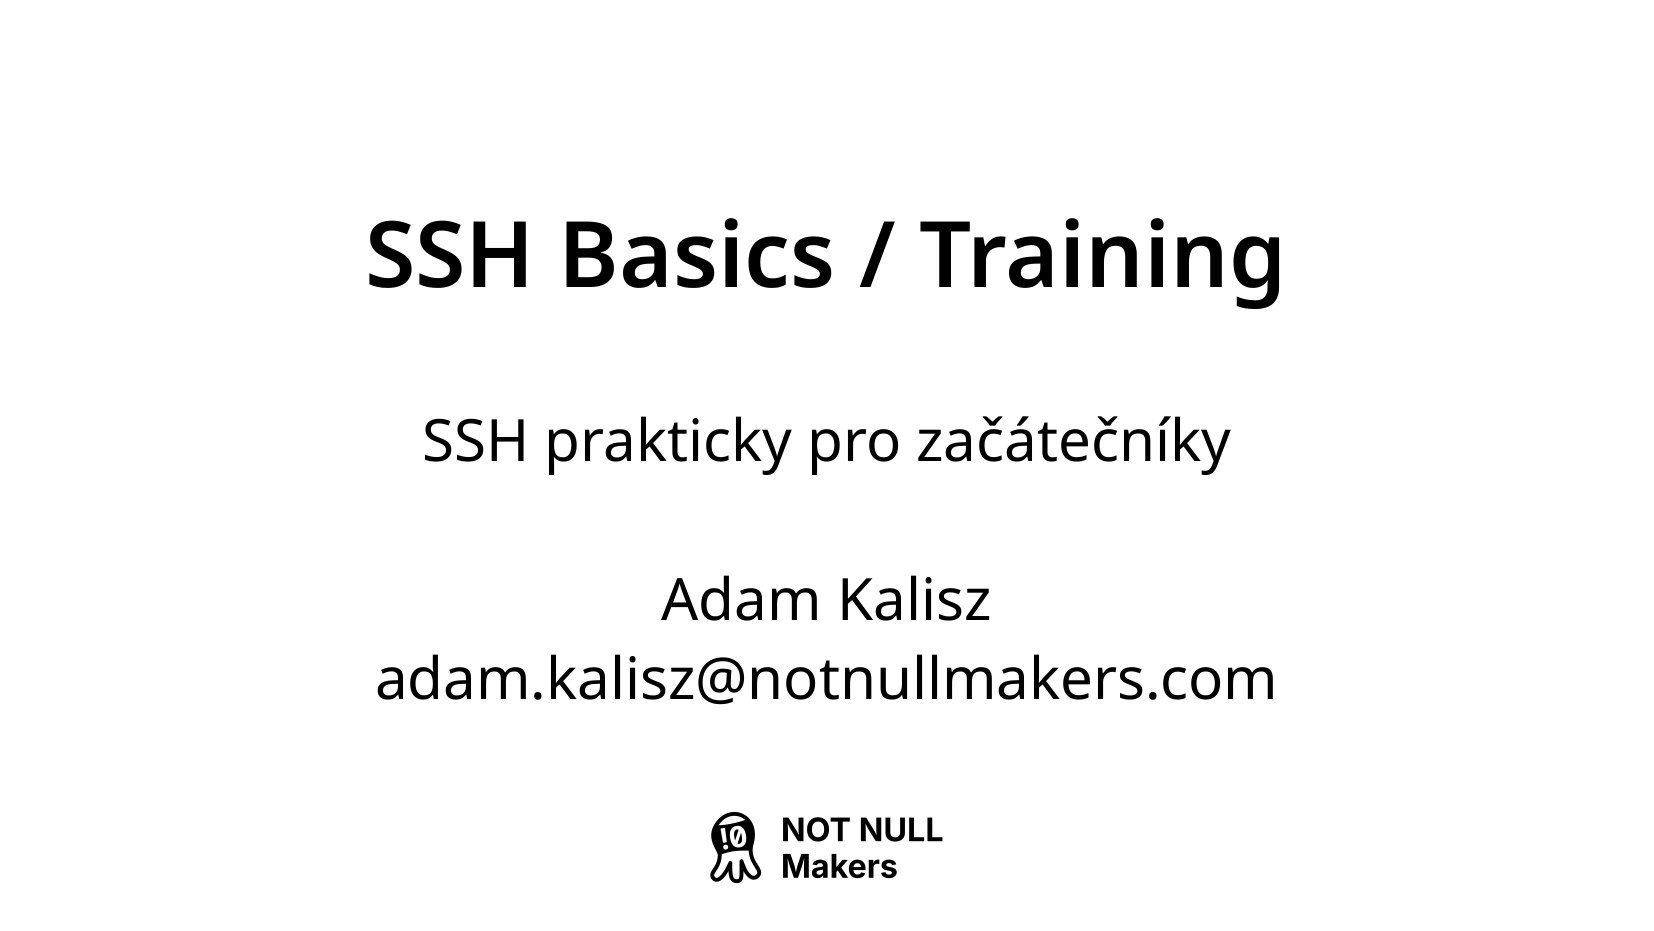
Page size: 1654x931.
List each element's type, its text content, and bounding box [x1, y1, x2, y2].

title SSH prakticky pro začátečníky Adam Kalisz adam.kalisz@notnullmakers.com [82, 391, 1571, 724]
picture [676, 787, 977, 908]
title SSH Basics / Training [82, 174, 1571, 331]
